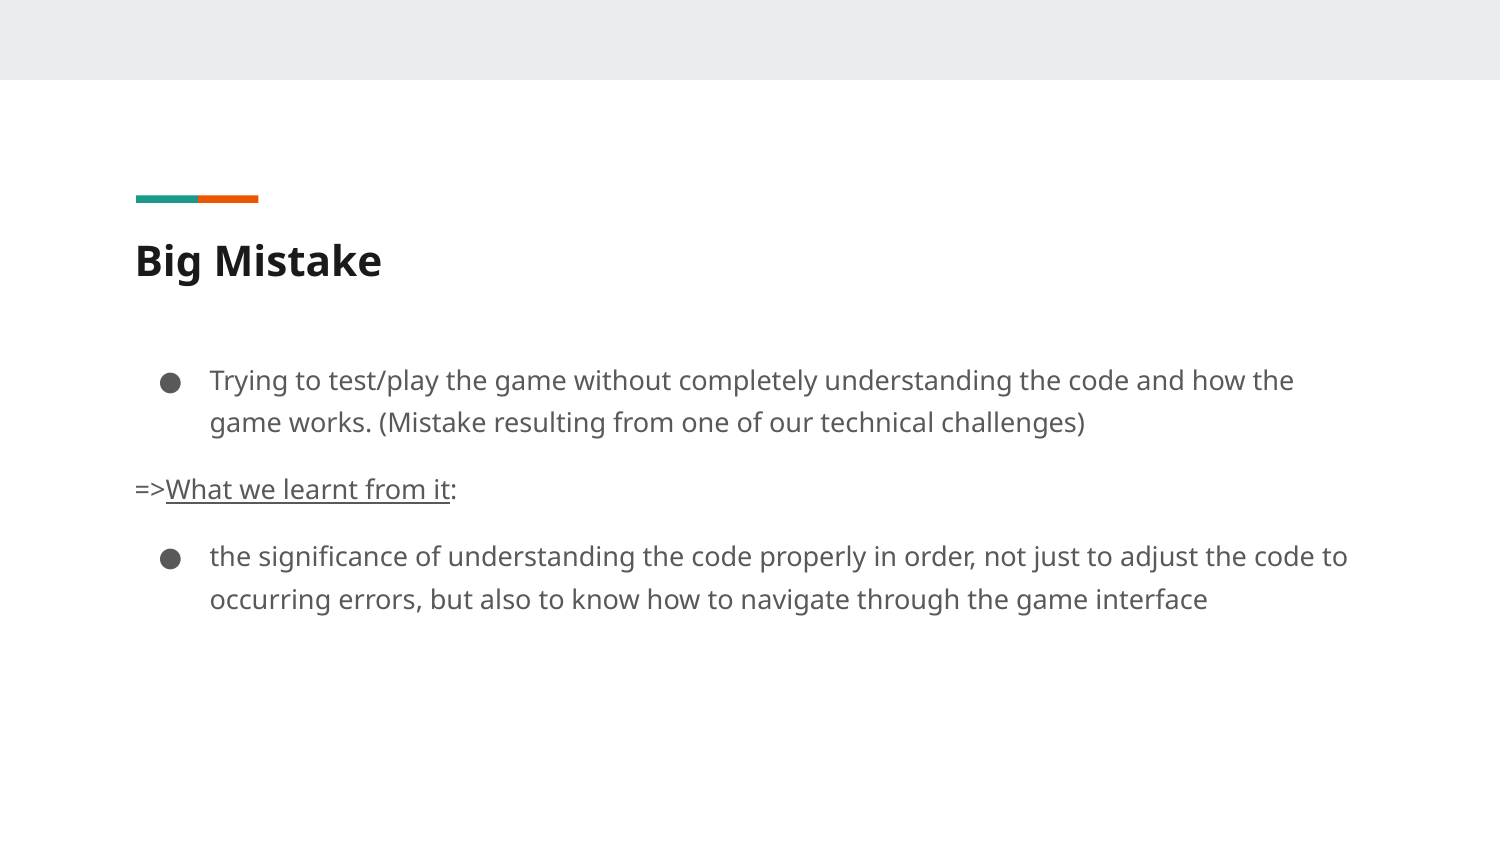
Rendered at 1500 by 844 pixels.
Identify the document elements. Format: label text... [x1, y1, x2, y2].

title Big Mistake [119, 216, 1381, 305]
list Trying to test/play the game without completely understanding the code and how the game works. (Mistake resulting from one of our technical challenges) =>What we learnt from it: the significance of understanding the code properly in order, not just to adjust the code to occurring errors, but also to know how to navigate through the game interface [119, 341, 1381, 712]
